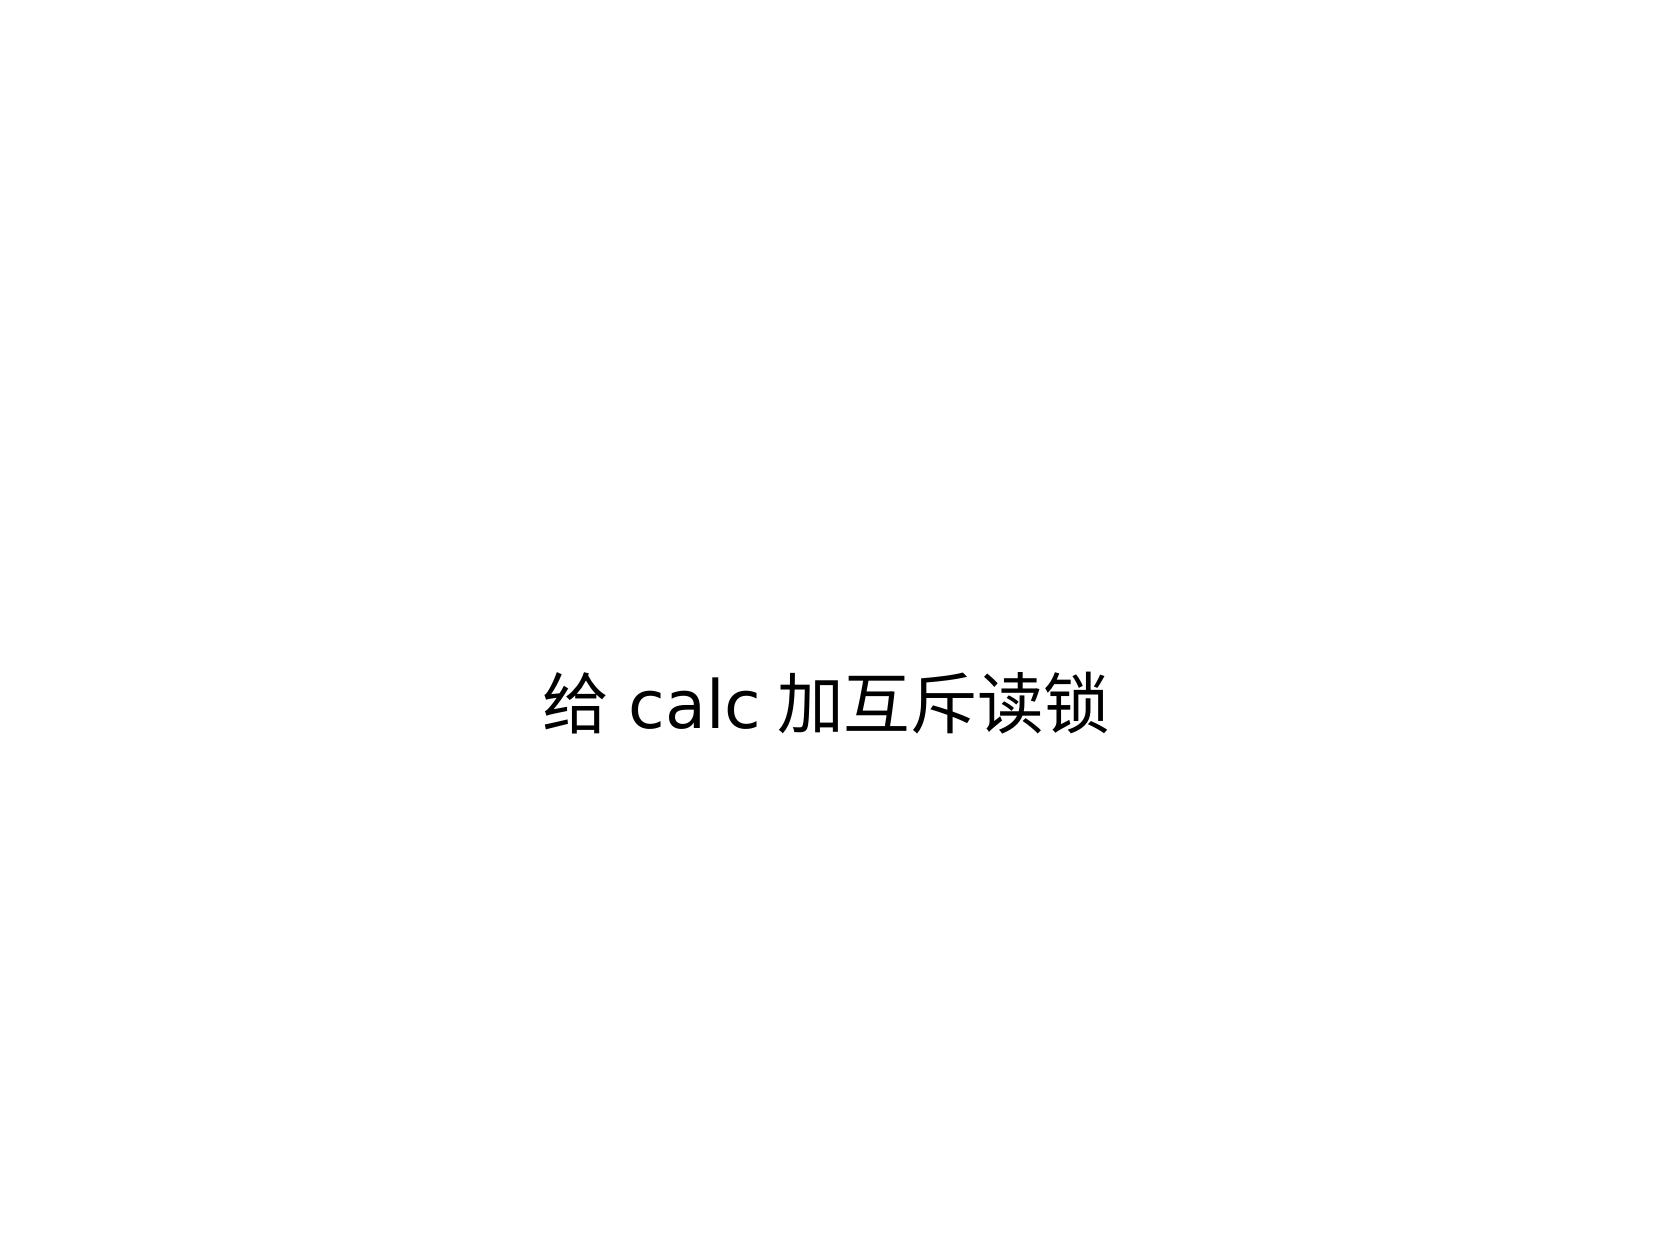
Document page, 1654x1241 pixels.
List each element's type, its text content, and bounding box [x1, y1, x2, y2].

subtitle 给calc加互斥读锁 [82, 297, 1571, 1102]
